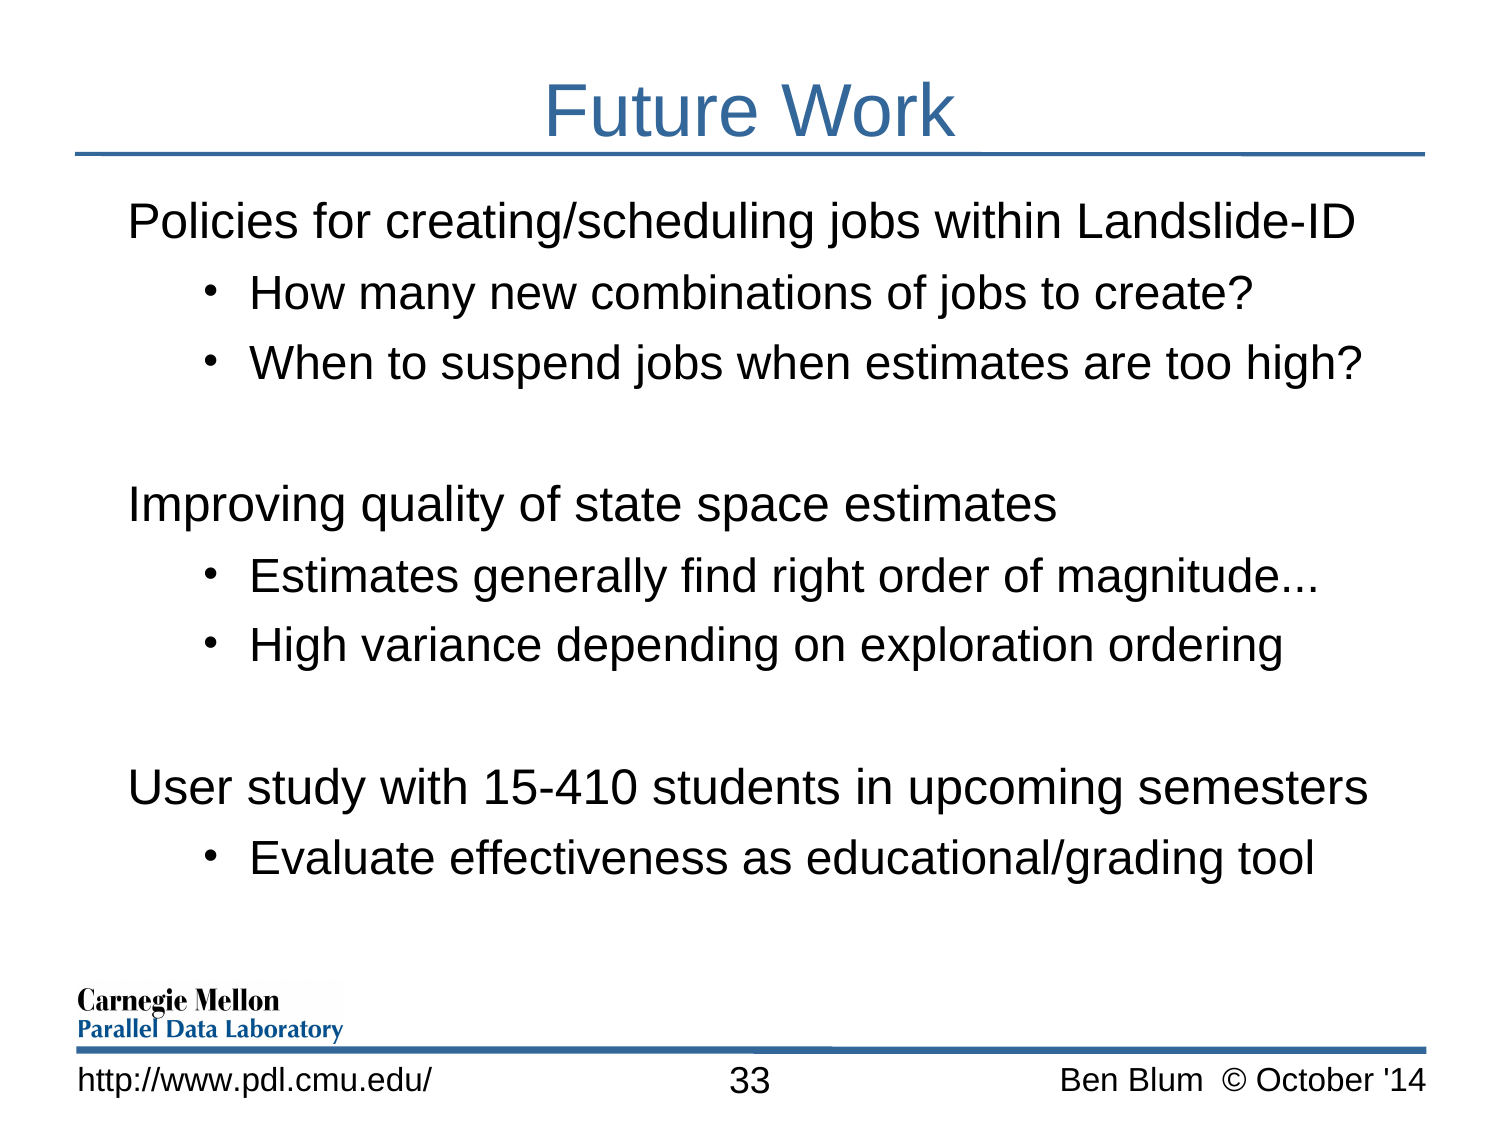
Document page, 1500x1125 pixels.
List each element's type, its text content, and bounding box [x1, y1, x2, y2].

list Policies for creating/scheduling jobs within Landslide-ID How many new combinations of jobs to create? When to suspend jobs when estimates are too high? Improving quality of state space estimates Estimates generally find right order of magnitude... High variance depending on exploration ordering User study with 15-410 students in upcoming semesters Evaluate effectiveness as educational/grading tool [112, 181, 1426, 938]
picture [77, 979, 343, 1044]
title Future Work [112, 49, 1388, 163]
